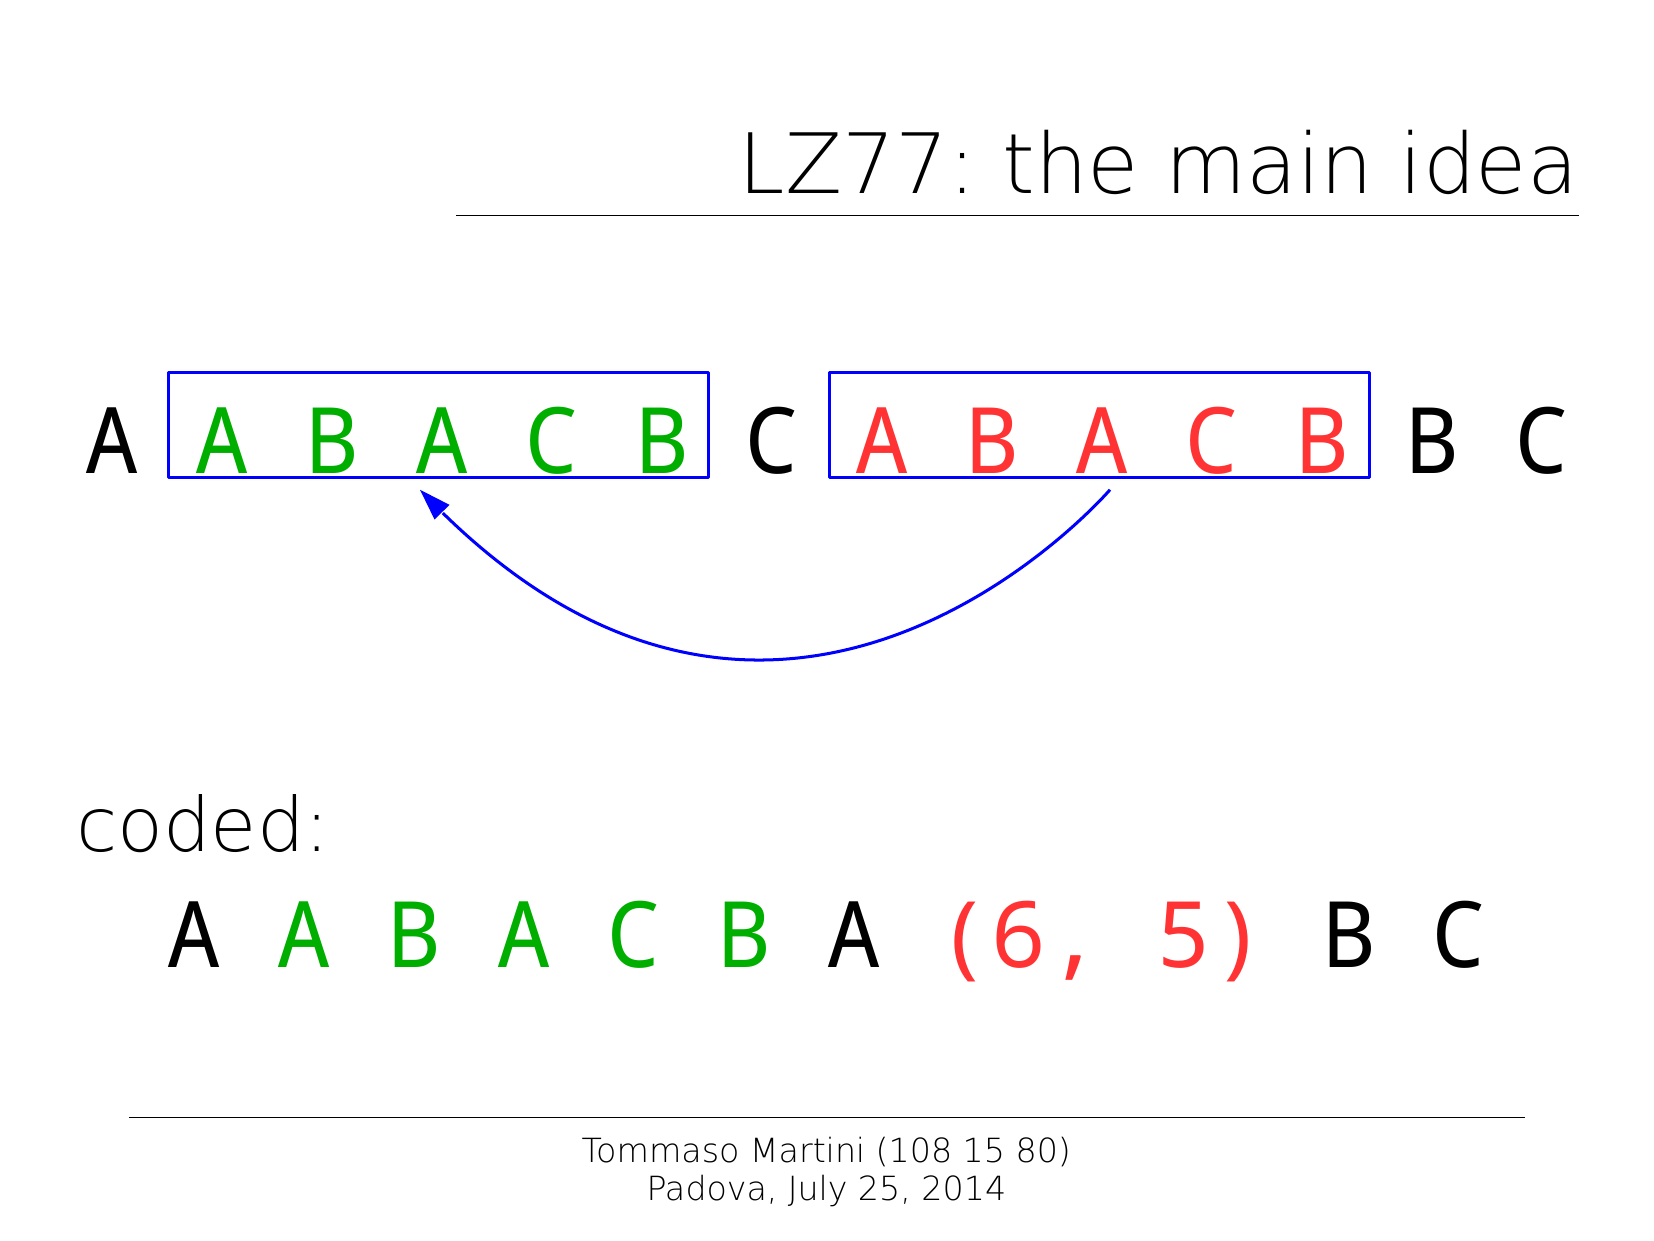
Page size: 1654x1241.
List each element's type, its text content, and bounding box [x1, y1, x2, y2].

text_box Tommaso Martini (108 15 80) Padova, July 25, 2014 [301, 1124, 1352, 1216]
text_box [168, 372, 709, 478]
text_box coded: A A B A C B A (6, 5) B C [61, 774, 1592, 983]
text_box LZ77: the main idea [60, 108, 1621, 221]
text_box A A B A C B C A B A C B B C [61, 368, 1592, 490]
text_box [829, 372, 1370, 478]
